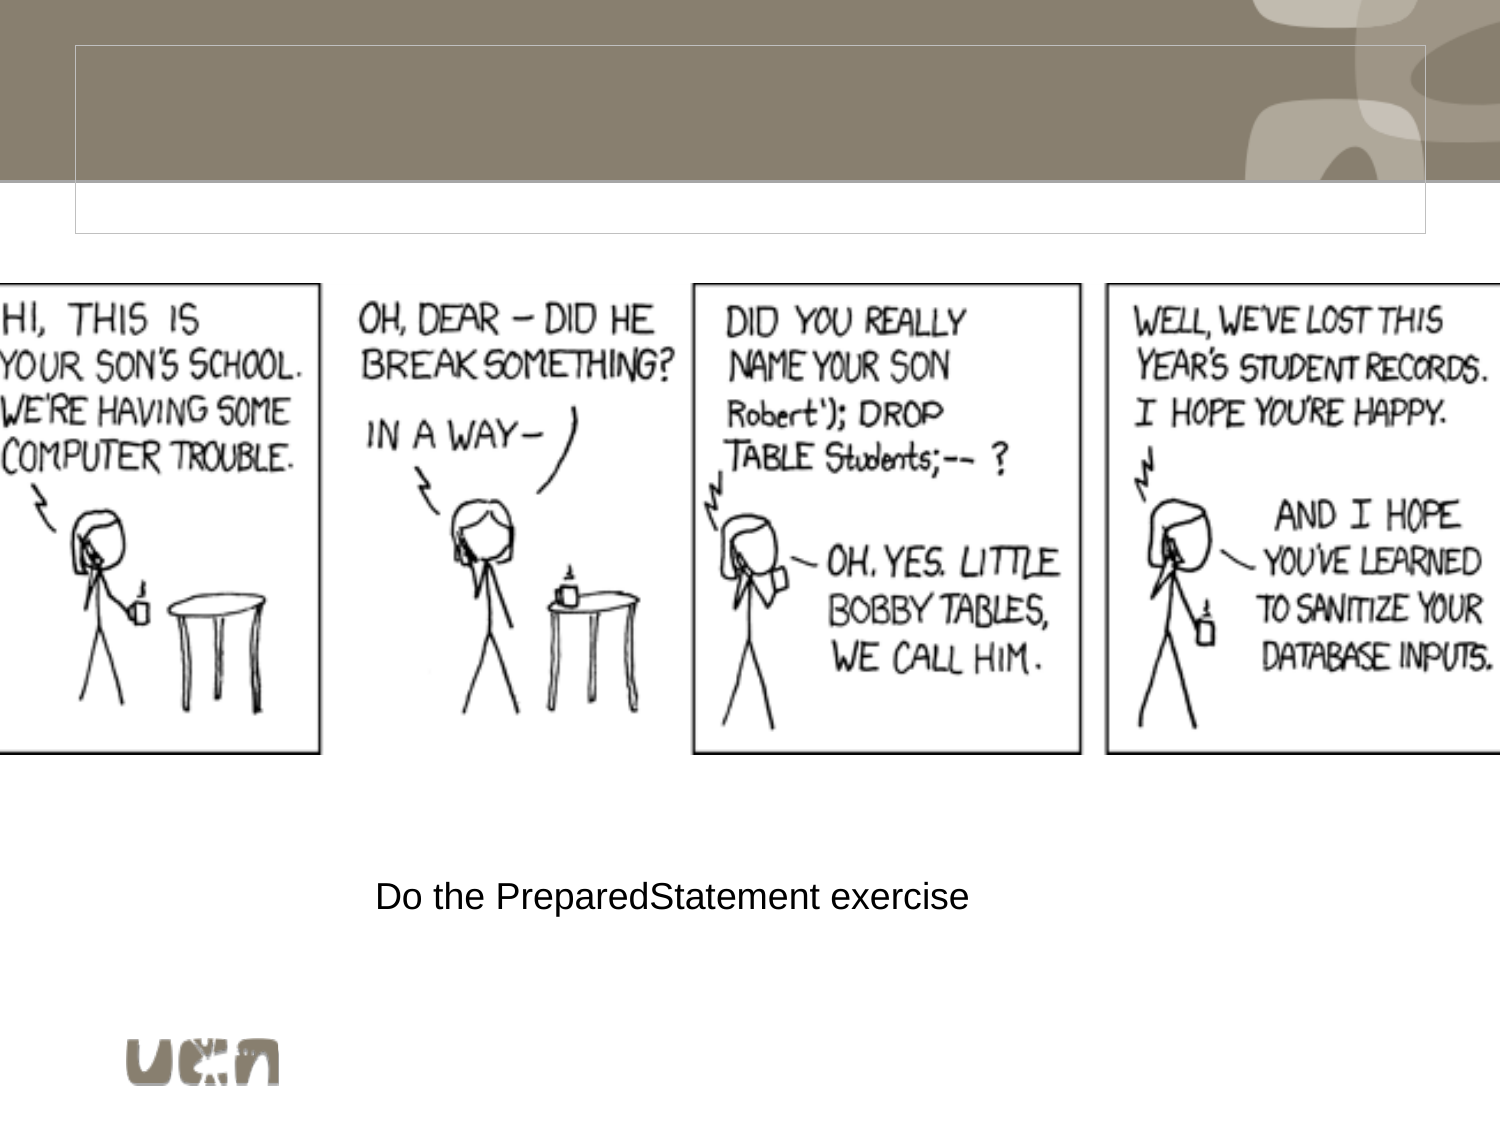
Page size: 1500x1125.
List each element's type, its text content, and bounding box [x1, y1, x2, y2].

text_box Do the PreparedStatement exercise [360, 868, 1188, 925]
picture [0, 283, 1500, 755]
